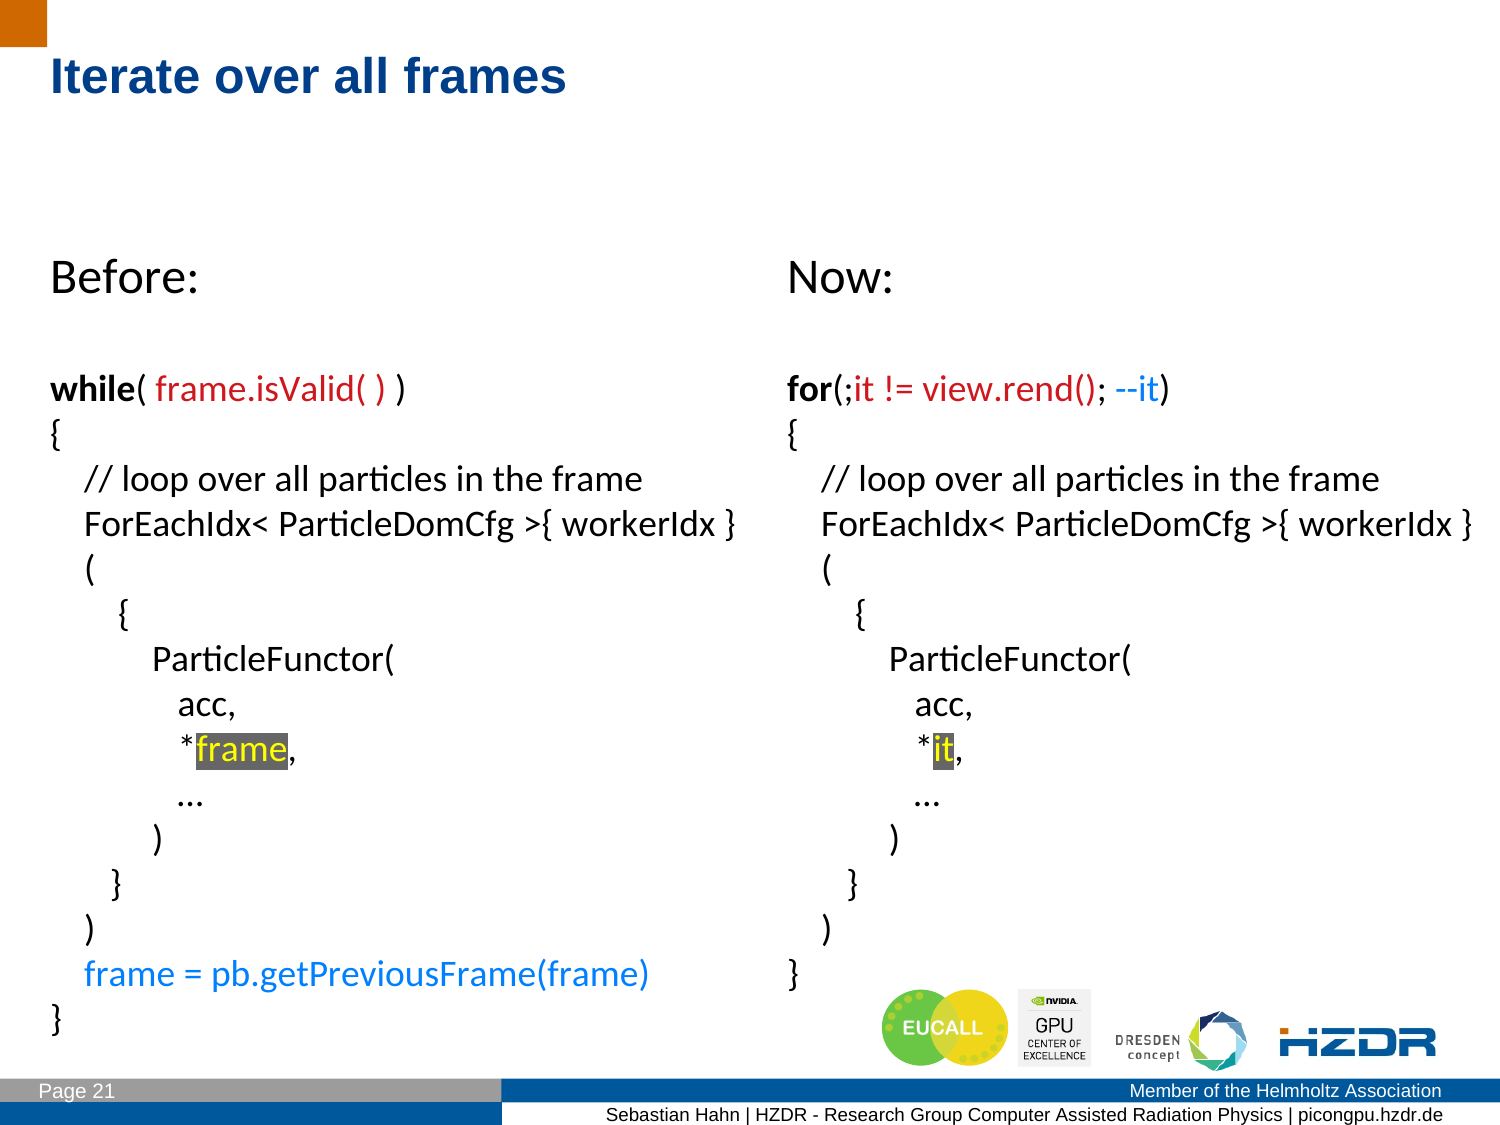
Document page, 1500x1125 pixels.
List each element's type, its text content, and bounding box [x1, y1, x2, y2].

text_box Now: for(;it != view.rend(); --it) { // loop over all particles in the frame ForEachIdx< ParticleDomCfg >{ workerIdx } ( { ParticleFunctor( acc, *it, … ) } ) } [772, 236, 1489, 1002]
text_box Before: while( frame.isValid( ) ) { // loop over all particles in the frame ForEachIdx< ParticleDomCfg >{ workerIdx } ( { ParticleFunctor( acc, *frame, … ) } ) frame = pb.getPreviousFrame(frame) } [35, 236, 752, 1047]
picture [1116, 1011, 1247, 1071]
list Iterate over all frames [35, 35, 1382, 189]
picture [874, 1002, 1099, 1075]
picture [1257, 1011, 1453, 1073]
